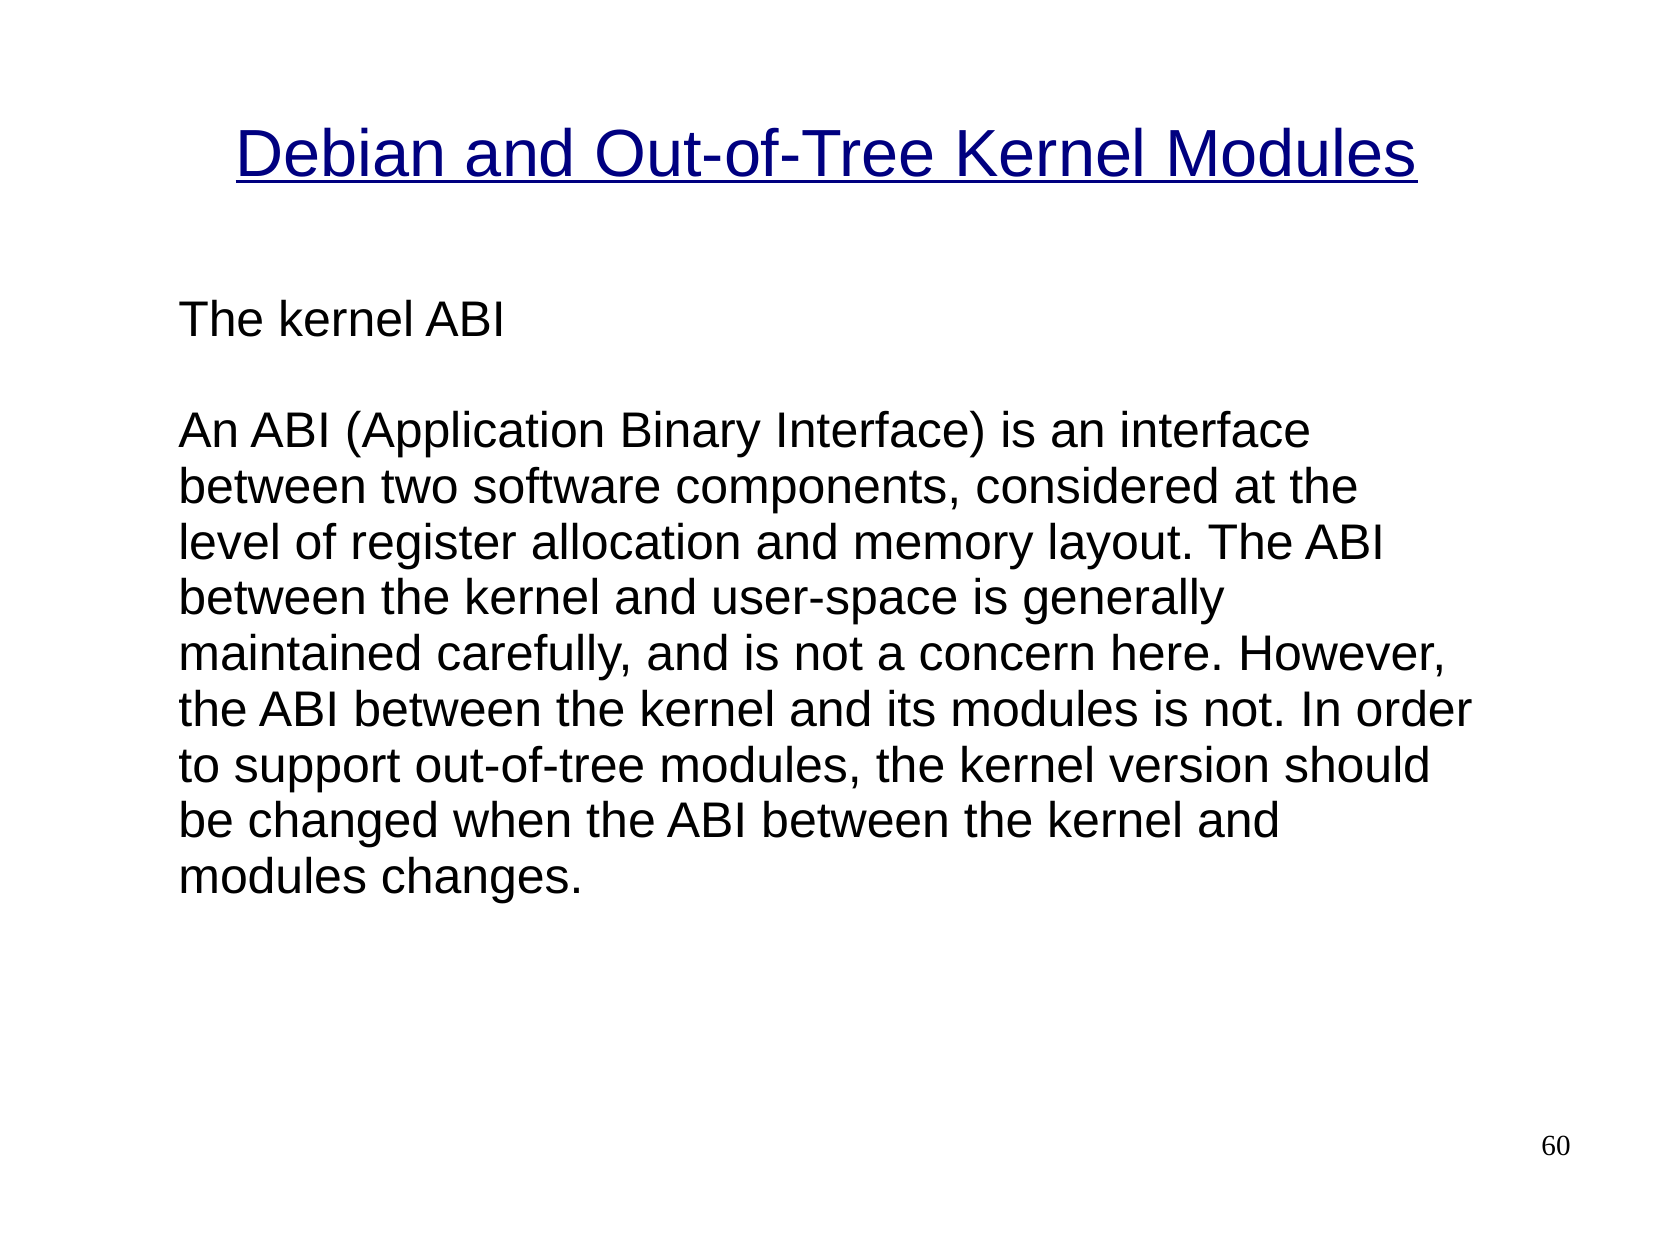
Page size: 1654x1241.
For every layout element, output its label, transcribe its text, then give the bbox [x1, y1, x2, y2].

title Debian and Out-of-Tree Kernel Modules [82, 49, 1571, 257]
text_box The kernel ABI An ABI (Application Binary Interface) is an interface between two software components, considered at the level of register allocation and memory layout. The ABI between the kernel and user-space is generally maintained carefully, and is not a concern here. However, the ABI between the kernel and its modules is not. In order to support out-of-tree modules, the kernel version should be changed when the ABI between the kernel and modules changes. [163, 283, 1491, 912]
